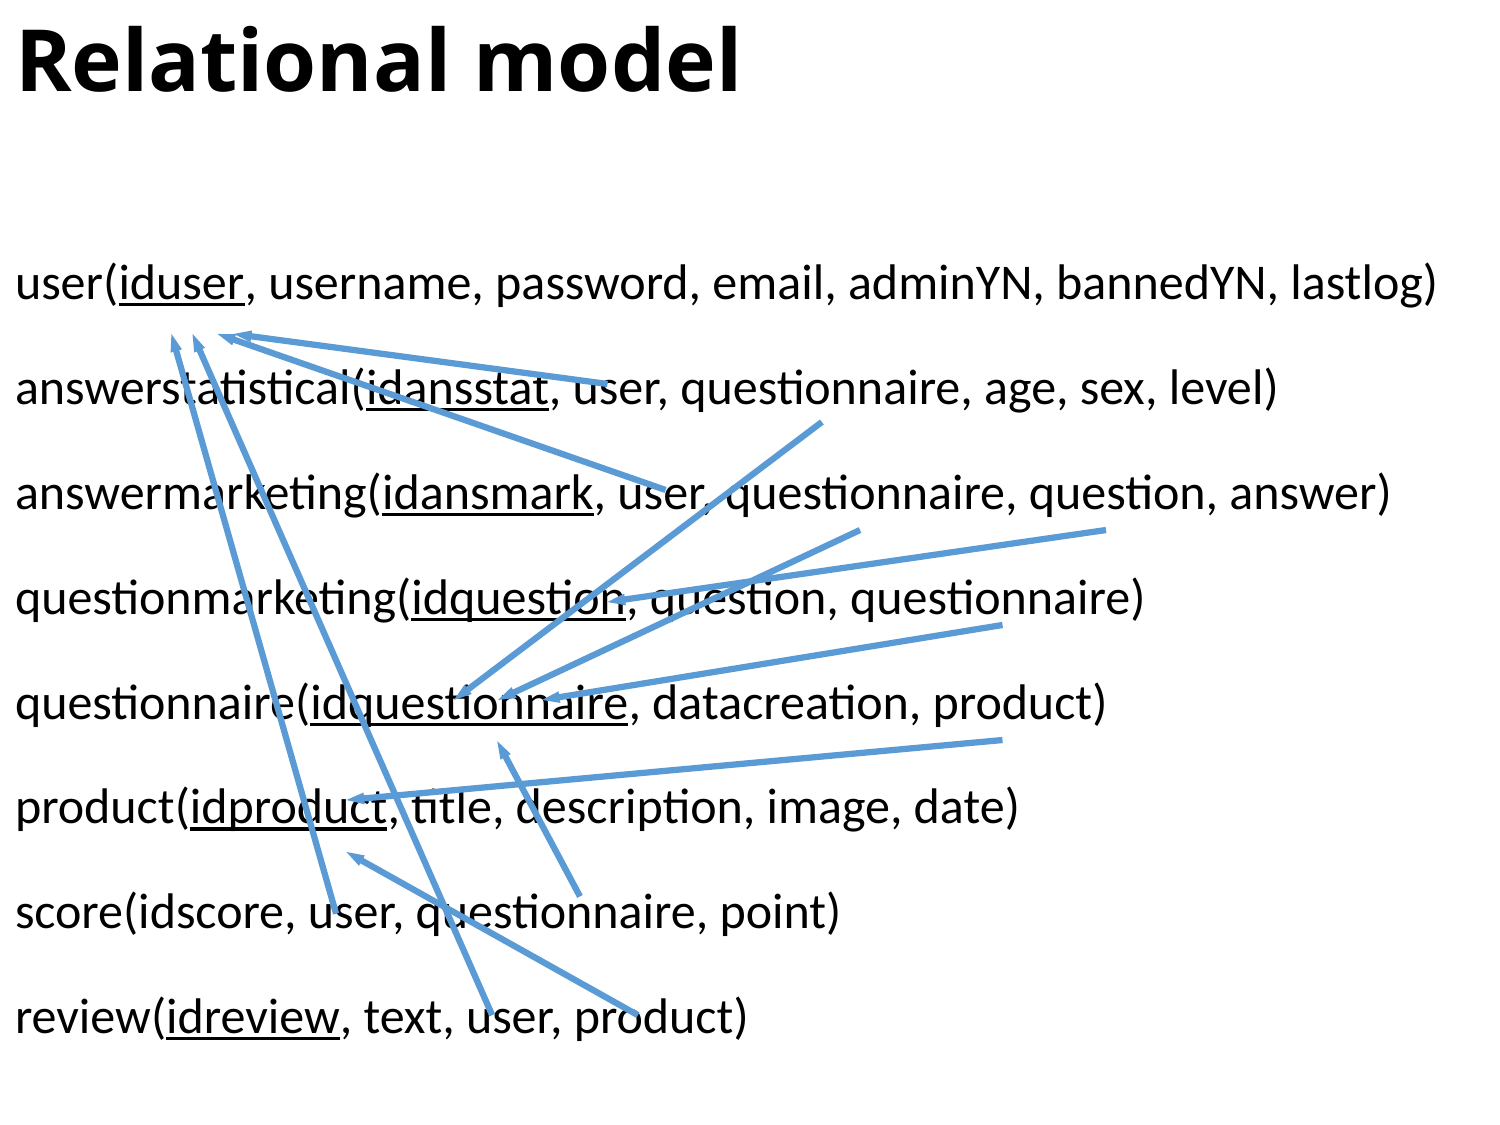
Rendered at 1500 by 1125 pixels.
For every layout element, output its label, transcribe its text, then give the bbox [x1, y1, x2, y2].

list user(iduser, username, password, email, adminYN, bannedYN, lastlog) answerstatistical(idansstat, user, questionnaire, age, sex, level) answermarketing(idansmark, user, questionnaire, question, answer) questionmarketing(idquestion, question, questionnaire) questionnaire(idquestionnaire, datacreation, product) product(idproduct, title, description, image, date) score(idscore, user, questionnaire, point) review(idreview, text, user, product) [0, 137, 1500, 1125]
title Relational model [0, 0, 822, 129]
